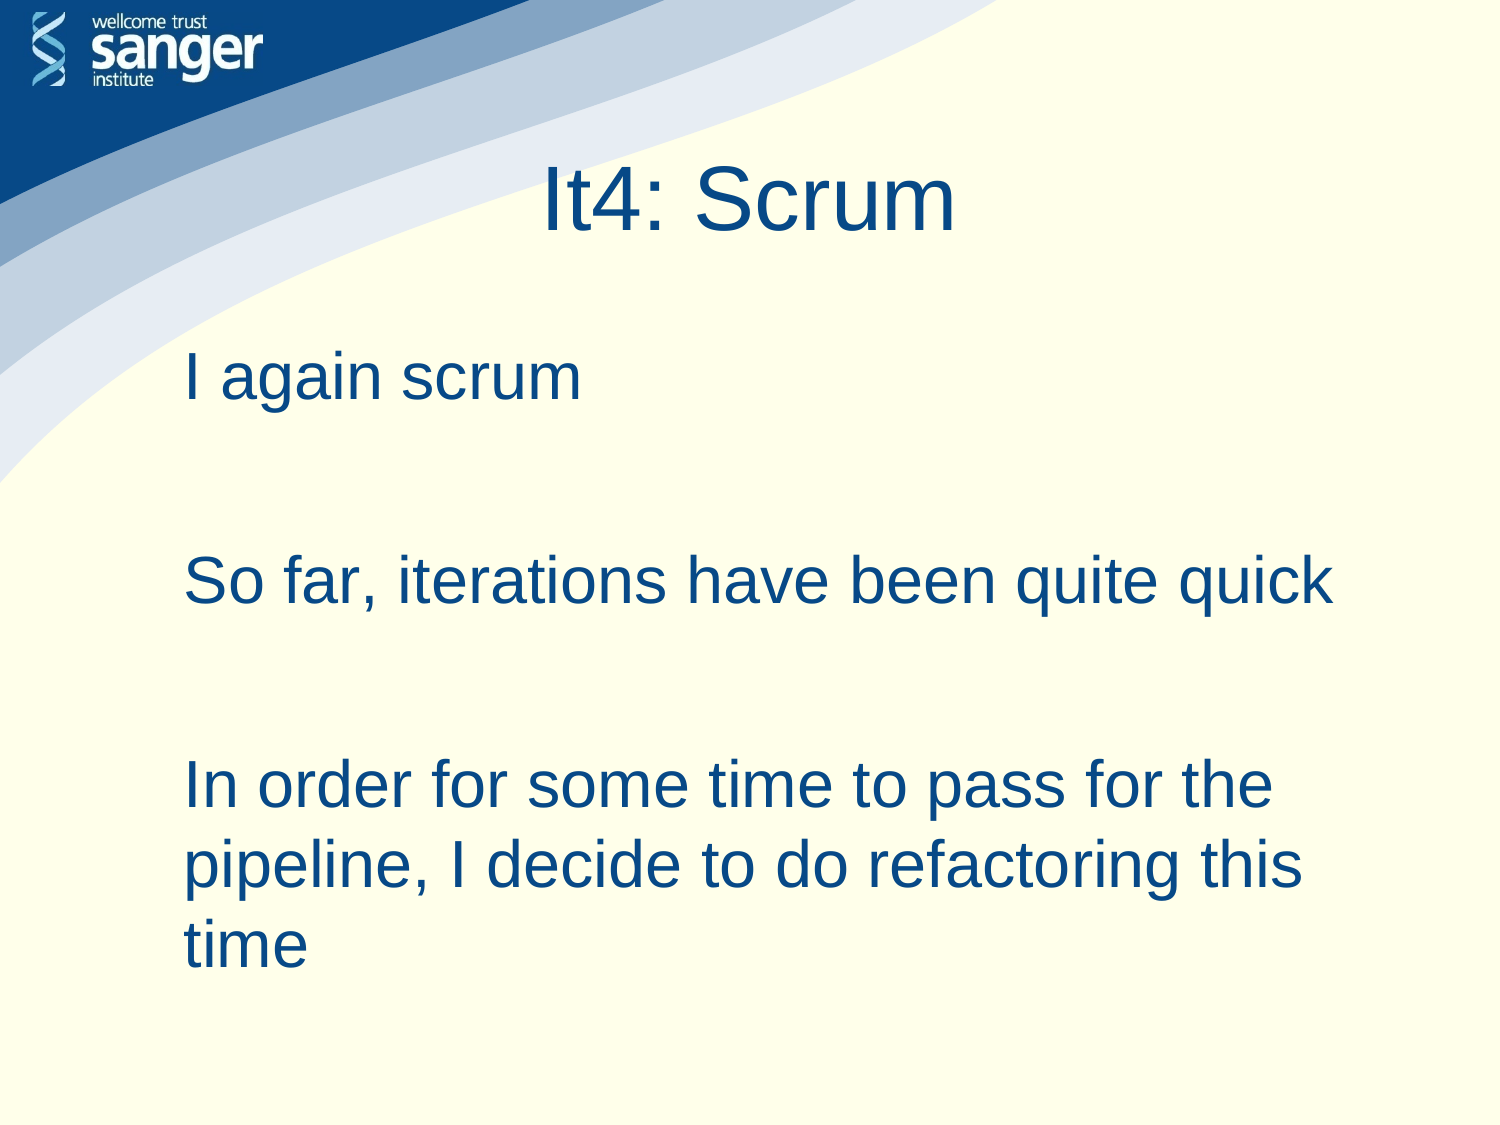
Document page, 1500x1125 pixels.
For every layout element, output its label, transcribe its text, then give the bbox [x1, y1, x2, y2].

title It4: Scrum [112, 75, 1388, 312]
list I again scrum So far, iterations have been quite quick In order for some time to pass for the pipeline, I decide to do refactoring this time [112, 324, 1388, 1001]
picture [12, 12, 263, 86]
